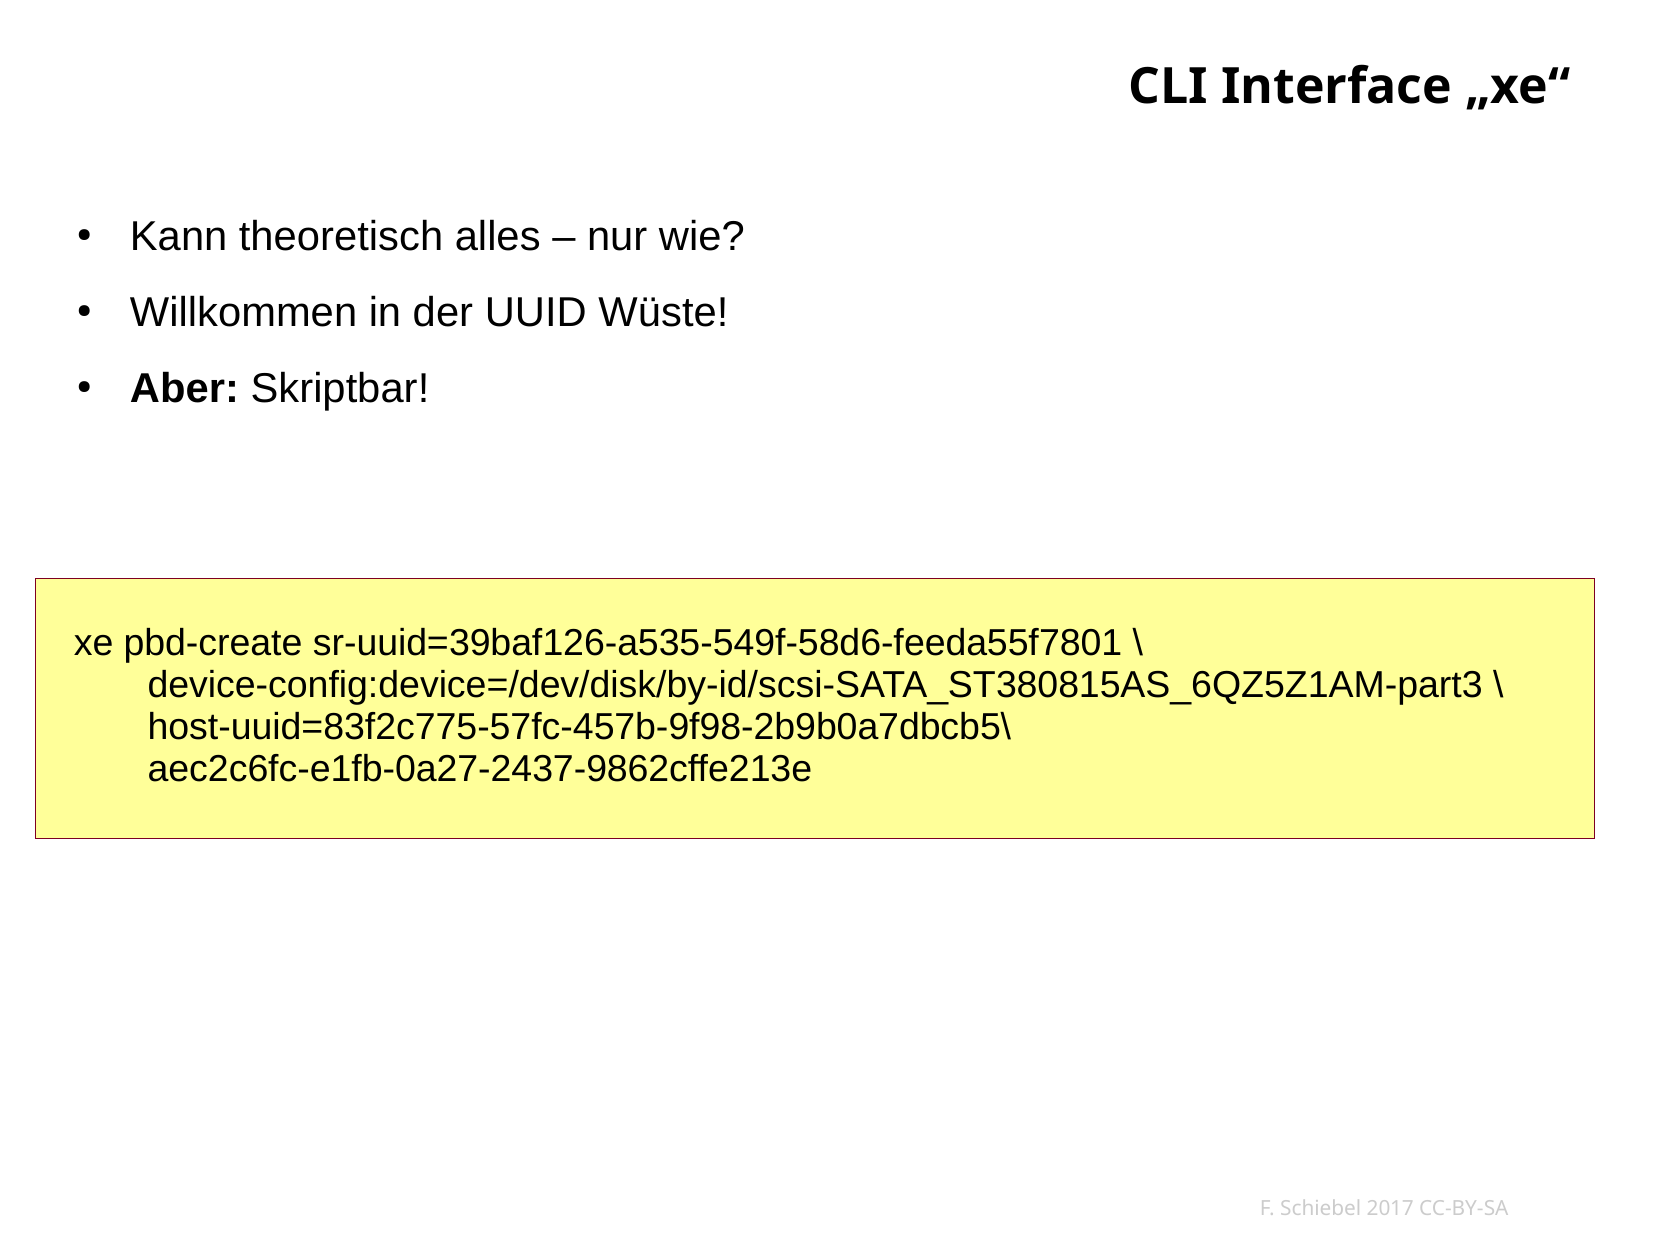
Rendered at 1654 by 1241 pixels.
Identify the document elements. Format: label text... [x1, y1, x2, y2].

text_box [35, 578, 1595, 839]
title CLI Interface „xe“ [82, 49, 1571, 119]
text_box xe pbd-create sr-uuid=39baf126-a535-549f-58d6-feeda55f7801 \ device-config:device=/dev/disk/by-id/scsi-SATA_ST380815AS_6QZ5Z1AM-part3 \ host-uuid=83f2c775-57fc-457b-9f98-2b9b0a7dbcb5\ aec2c6fc-e1fb-0a27-2437-9862cffe213e [59, 614, 1560, 797]
list Kann theoretisch alles – nur wie? Willkommen in der UUID Wüste! Aber: Skriptbar! [59, 212, 786, 590]
